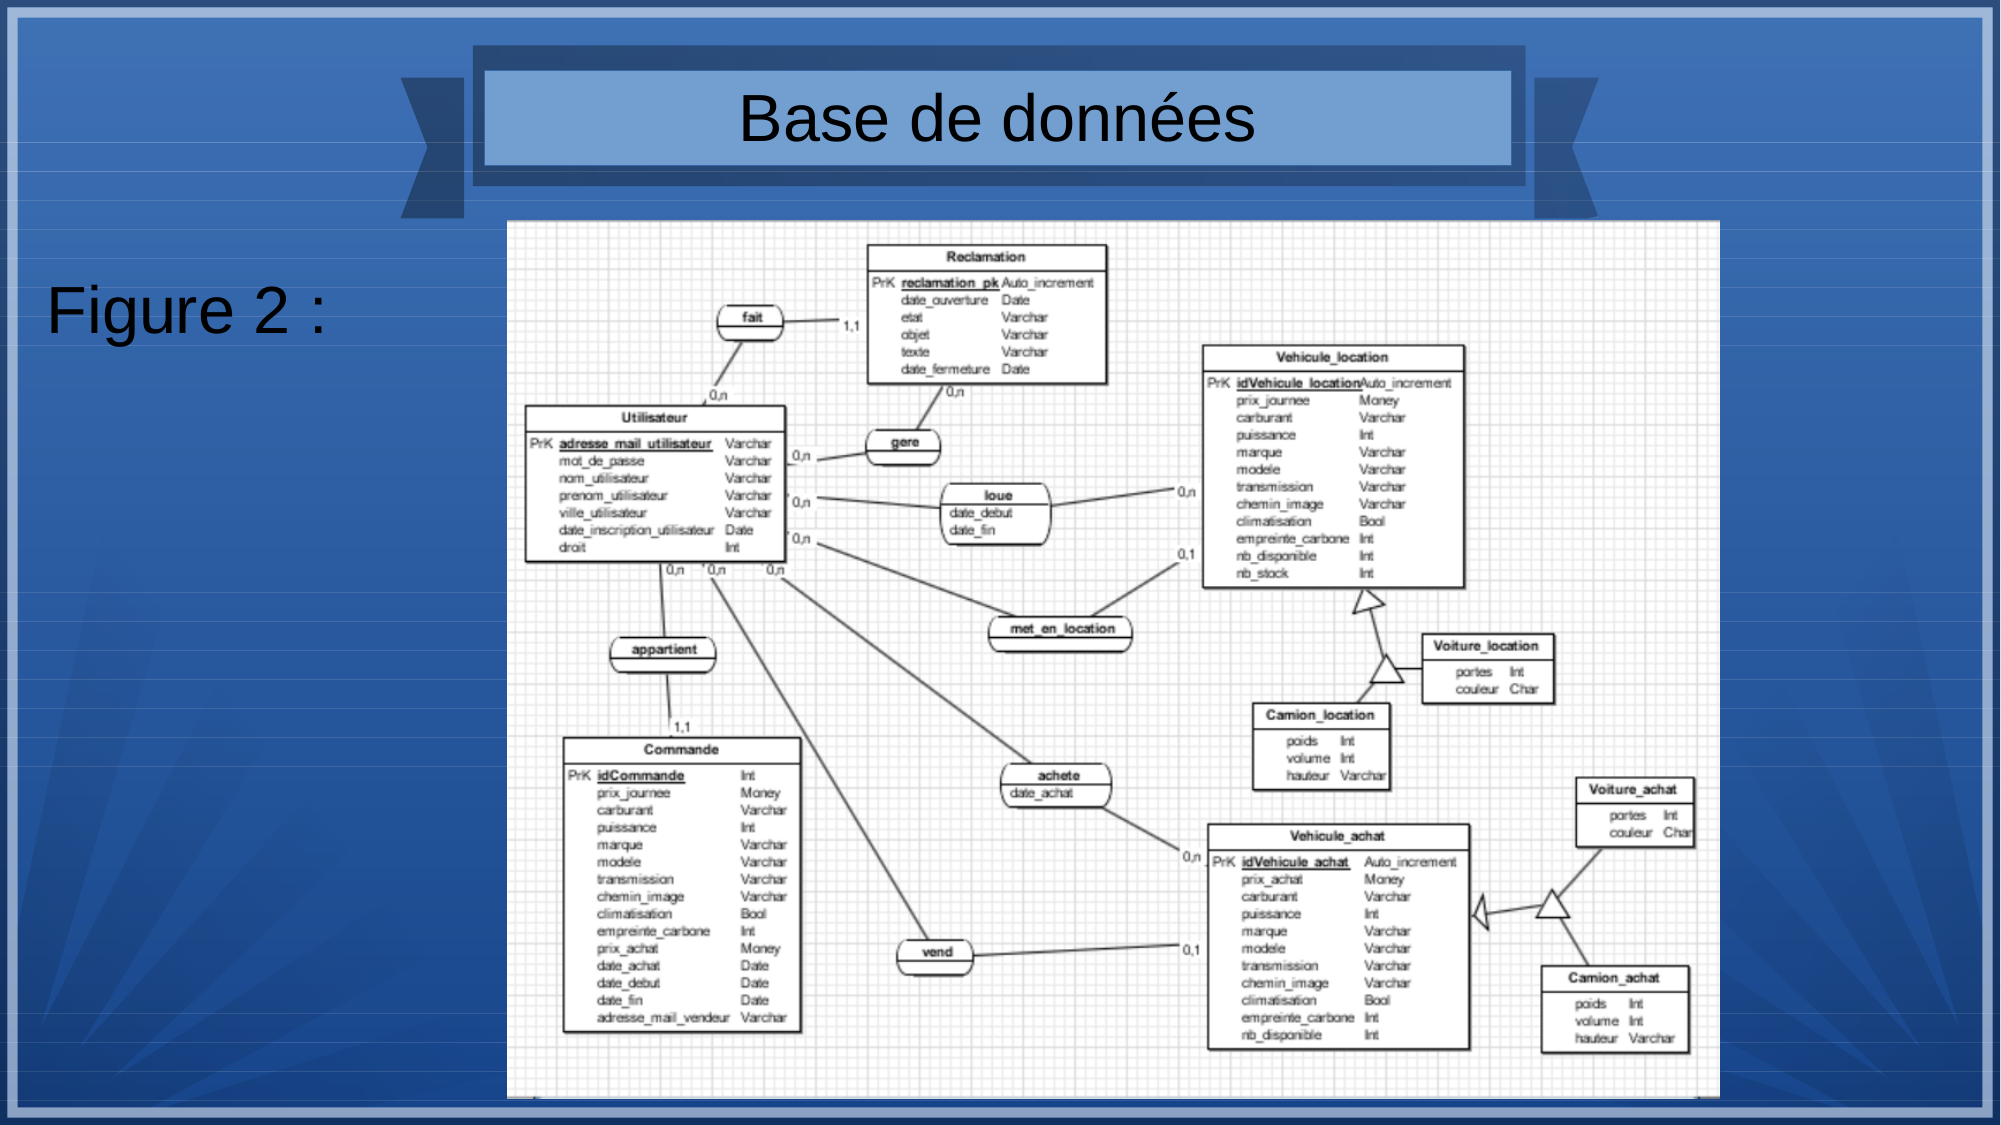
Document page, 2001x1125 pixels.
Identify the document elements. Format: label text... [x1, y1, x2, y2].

picture [507, 220, 1720, 1099]
text_box Base de données [484, 70, 1512, 166]
text_box Figure 2 : [31, 265, 344, 355]
